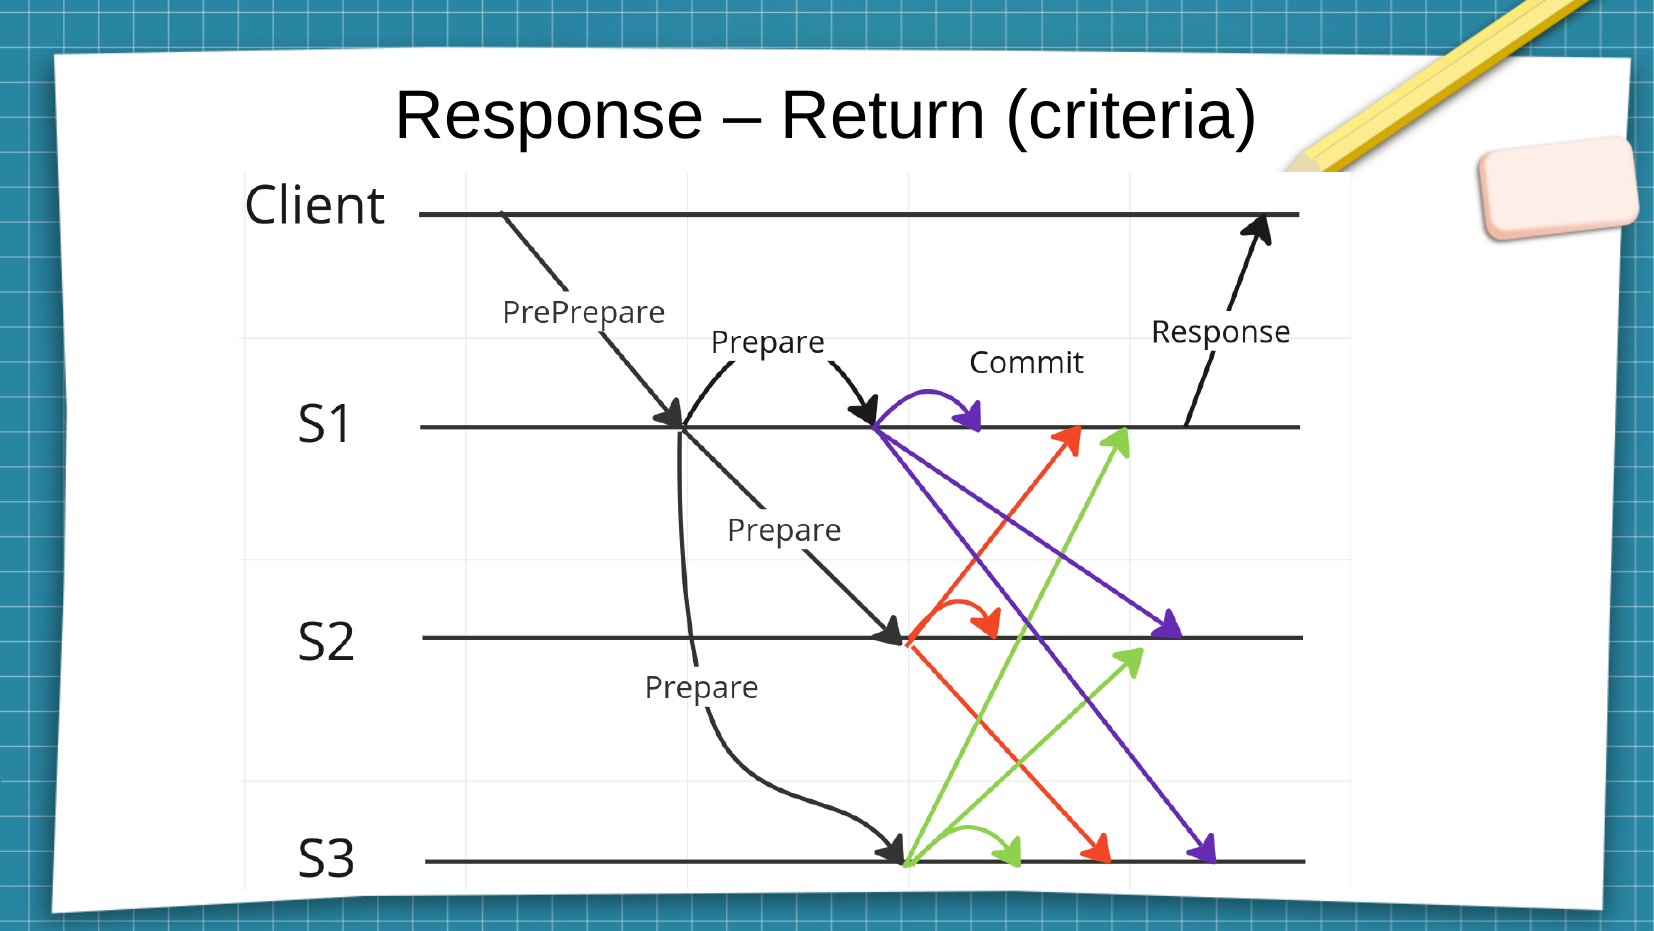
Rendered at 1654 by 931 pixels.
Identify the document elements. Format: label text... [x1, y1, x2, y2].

picture [0, 0, 1654, 931]
title Response – Return (criteria) [82, 37, 1571, 193]
